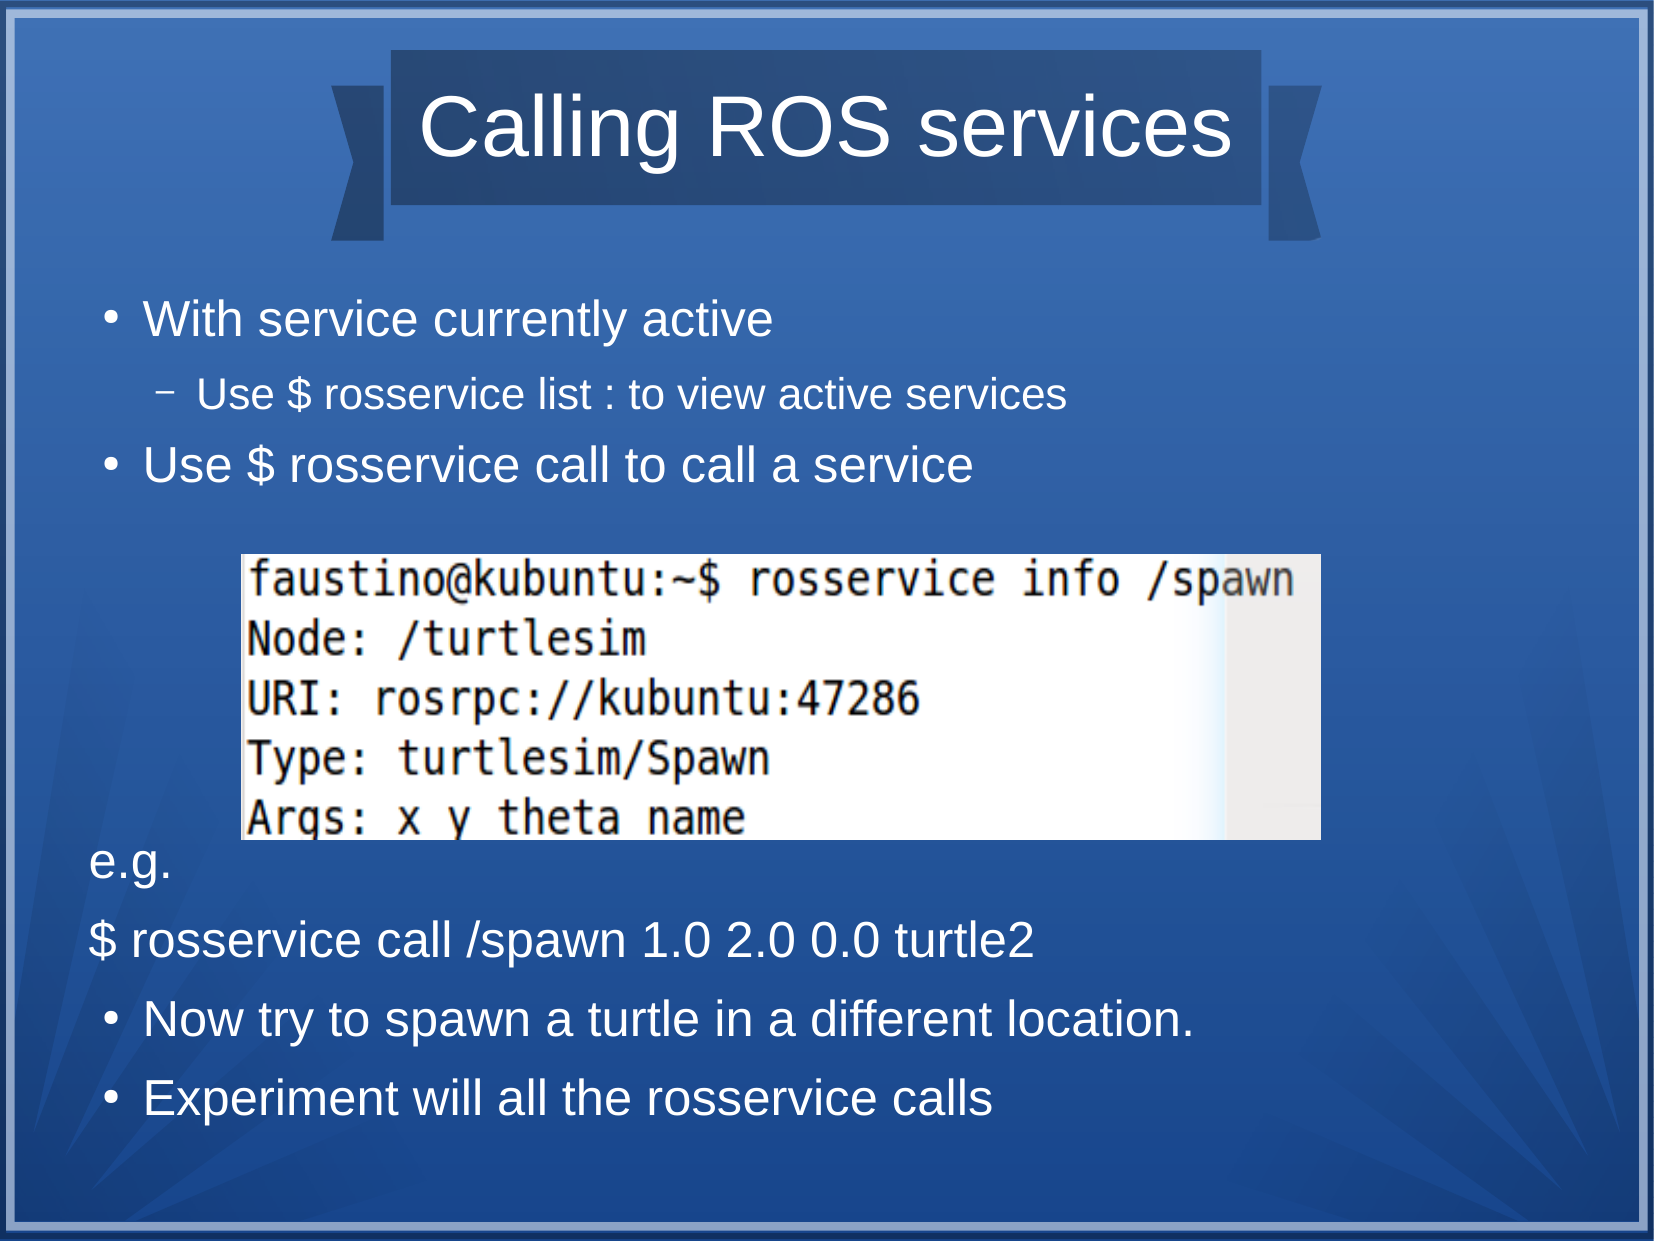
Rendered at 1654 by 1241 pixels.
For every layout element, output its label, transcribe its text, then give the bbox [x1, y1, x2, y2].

list With service currently active Use $ rosservice list : to view active services Use $ rosservice call to call a service e.g. $ rosservice call /spawn 1.0 2.0 0.0 turtle2 Now try to spawn a turtle in a different location. Experiment will all the rosservice calls [88, 290, 1544, 1216]
picture [241, 554, 1321, 841]
title Calling ROS services [389, 49, 1264, 205]
